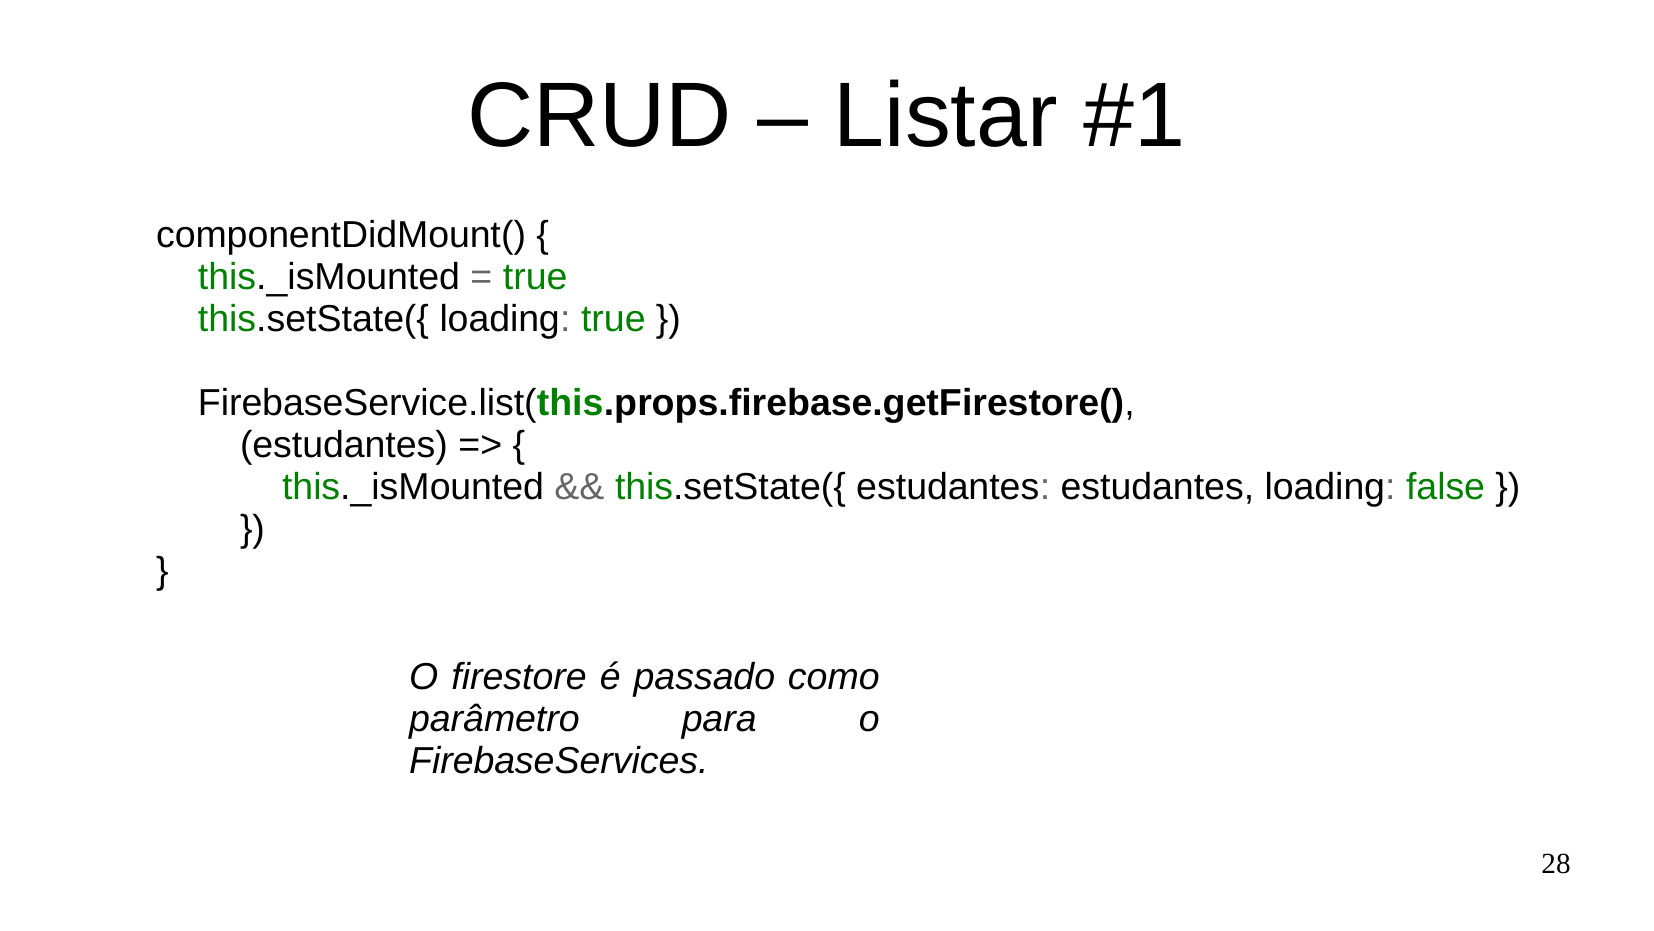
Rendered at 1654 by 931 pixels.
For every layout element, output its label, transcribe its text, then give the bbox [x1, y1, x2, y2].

text_box O firestore é passado como parâmetro para o FirebaseServices. [394, 648, 958, 790]
text_box componentDidMount() { this._isMounted = true this.setState({ loading: true }) FirebaseService.list(this.props.firebase.getFirestore(), (estudantes) => { this._isMounted && this.setState({ estudantes: estudantes, loading: false }) }) } [99, 205, 1585, 641]
title CRUD – Listar #1 [82, 37, 1571, 193]
